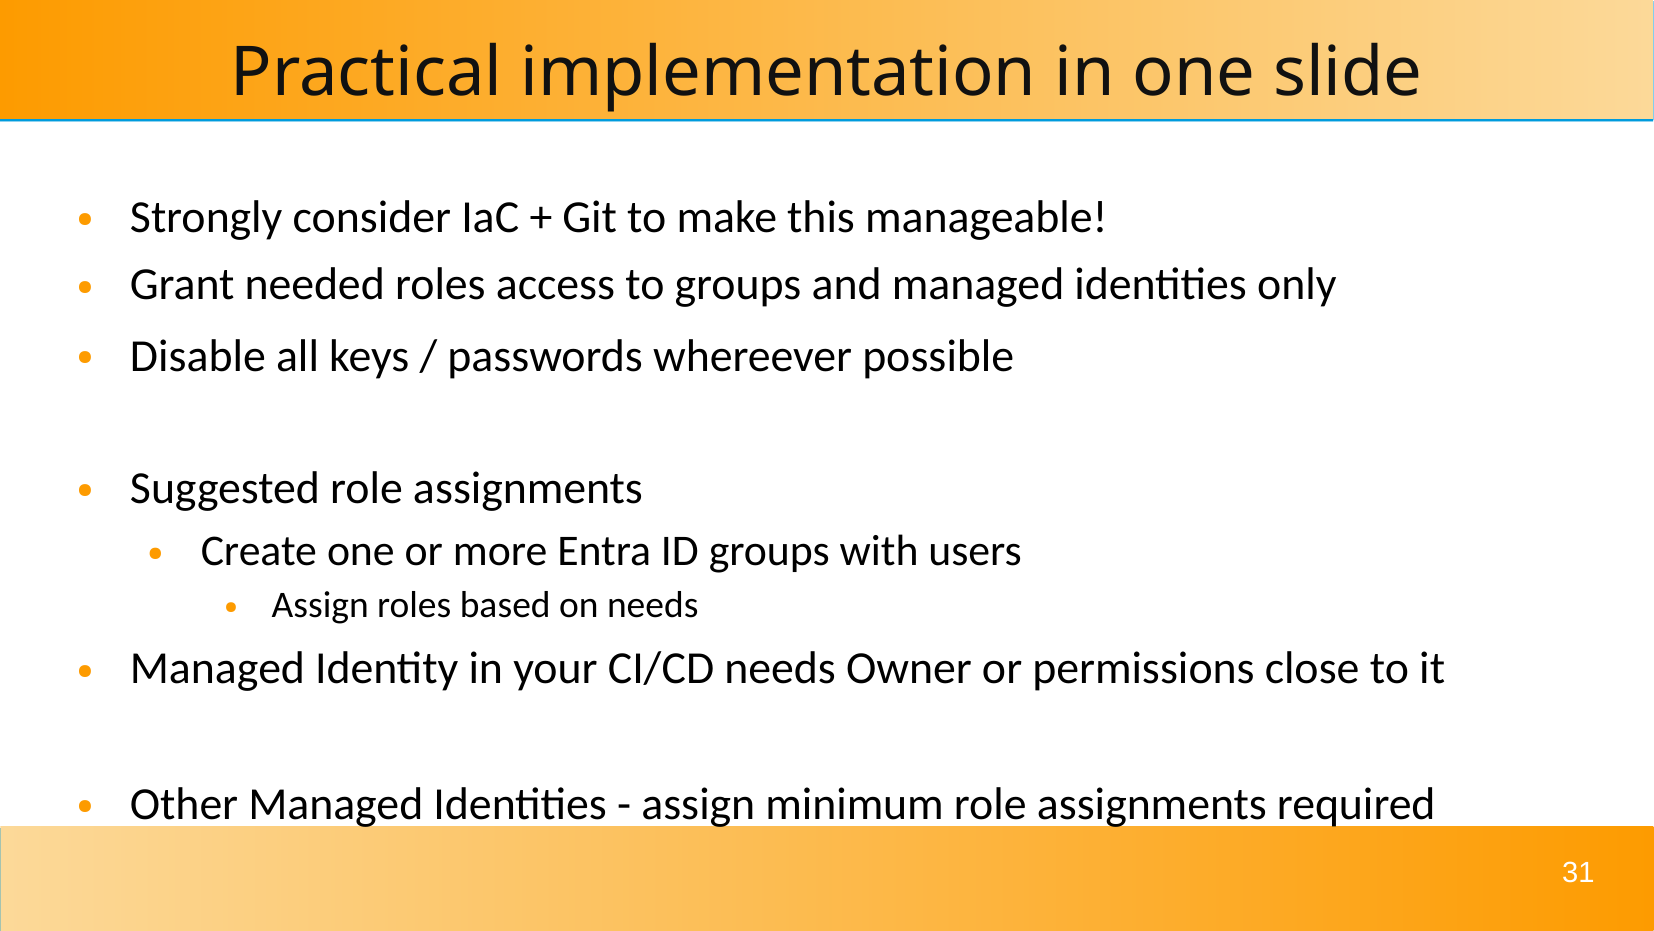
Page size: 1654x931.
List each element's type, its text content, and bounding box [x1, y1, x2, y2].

list Strongly consider IaC + Git to make this manageable! Grant needed roles access to groups and managed identities only Disable all keys / passwords whereever possible Suggested role assignments Create one or more Entra ID groups with users Assign roles based on needs Managed Identity in your CI/CD needs Owner or permissions close to it Other Managed Identities - assign minimum role assignments required [59, 129, 1595, 721]
title Networking [1101, 827, 1105, 930]
title Practical implementation in one slide [59, 26, 1595, 111]
